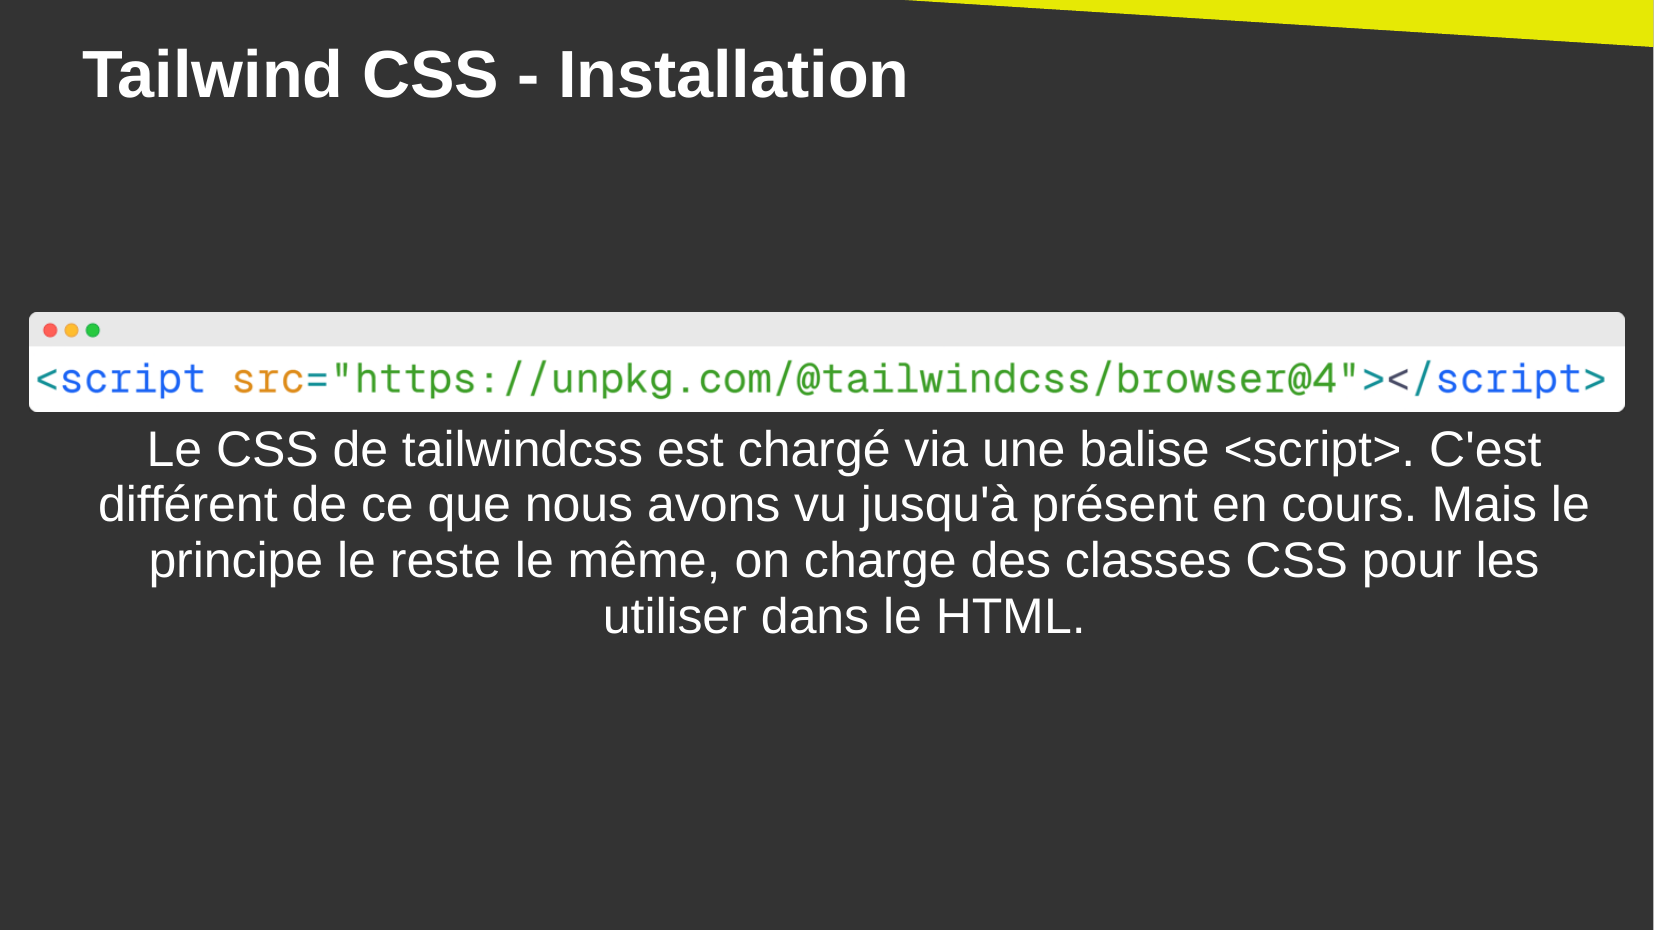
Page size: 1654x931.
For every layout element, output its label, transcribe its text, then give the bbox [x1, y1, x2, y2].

title Tailwind CSS - Installation [82, 37, 1571, 114]
text_box [904, 0, 1654, 48]
picture [29, 312, 1625, 412]
text_box Le CSS de tailwindcss est chargé via une balise <script>. C'est différent de ce que nous avons vu jusqu'à présent en cours. Mais le principe le reste le même, on charge des classes CSS pour les utiliser dans le HTML. [59, 413, 1630, 662]
